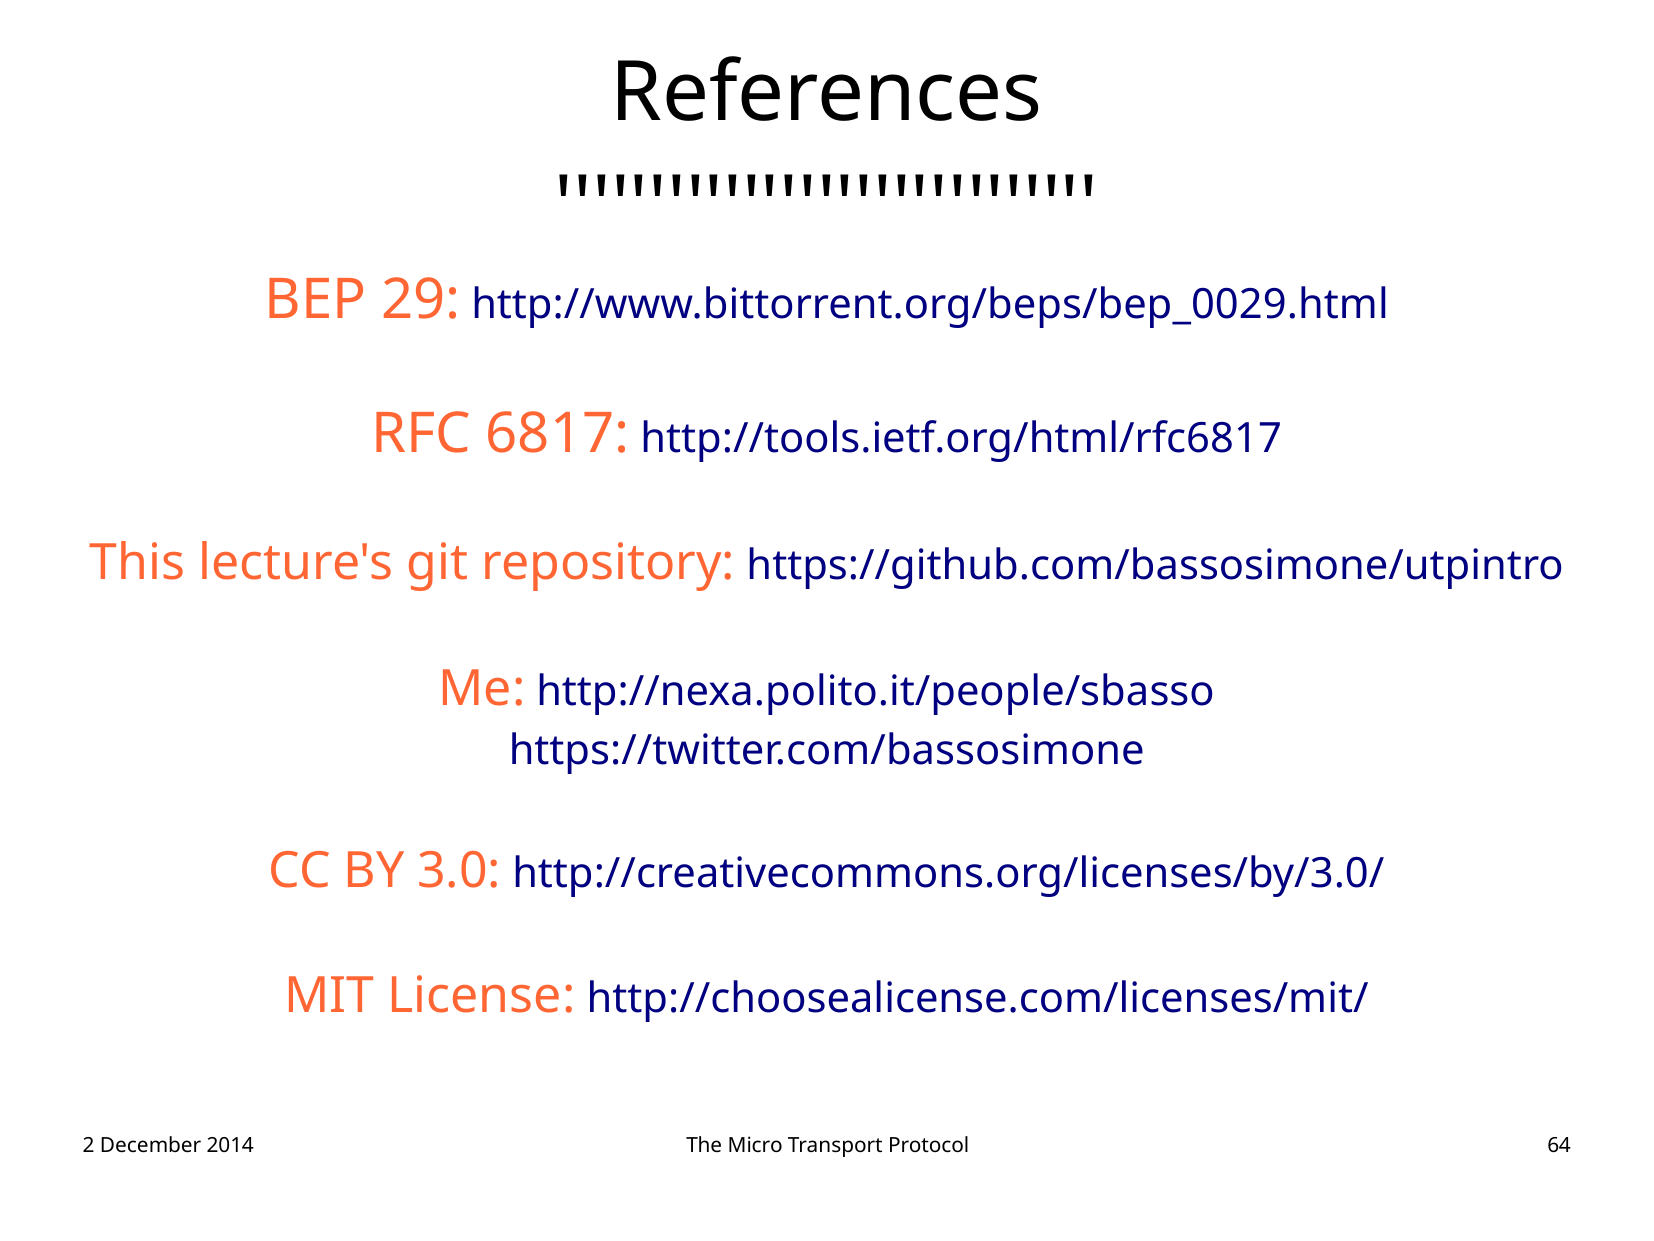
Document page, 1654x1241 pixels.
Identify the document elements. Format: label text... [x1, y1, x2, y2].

subtitle References ''''''''''''''''''''''''''''' BEP 29: http://www.bittorrent.org/beps/bep_0029.html RFC 6817: http://tools.ietf.org/html/rfc6817 This lecture's git repository: https://github.com/bassosimone/utpintro Me: http://nexa.polito.it/people/sbasso https://twitter.com/bassosimone CC BY 3.0: http://creativecommons.org/licenses/by/3.0/ MIT License: http://choosealicense.com/licenses/mit/ [82, 42, 1571, 1017]
